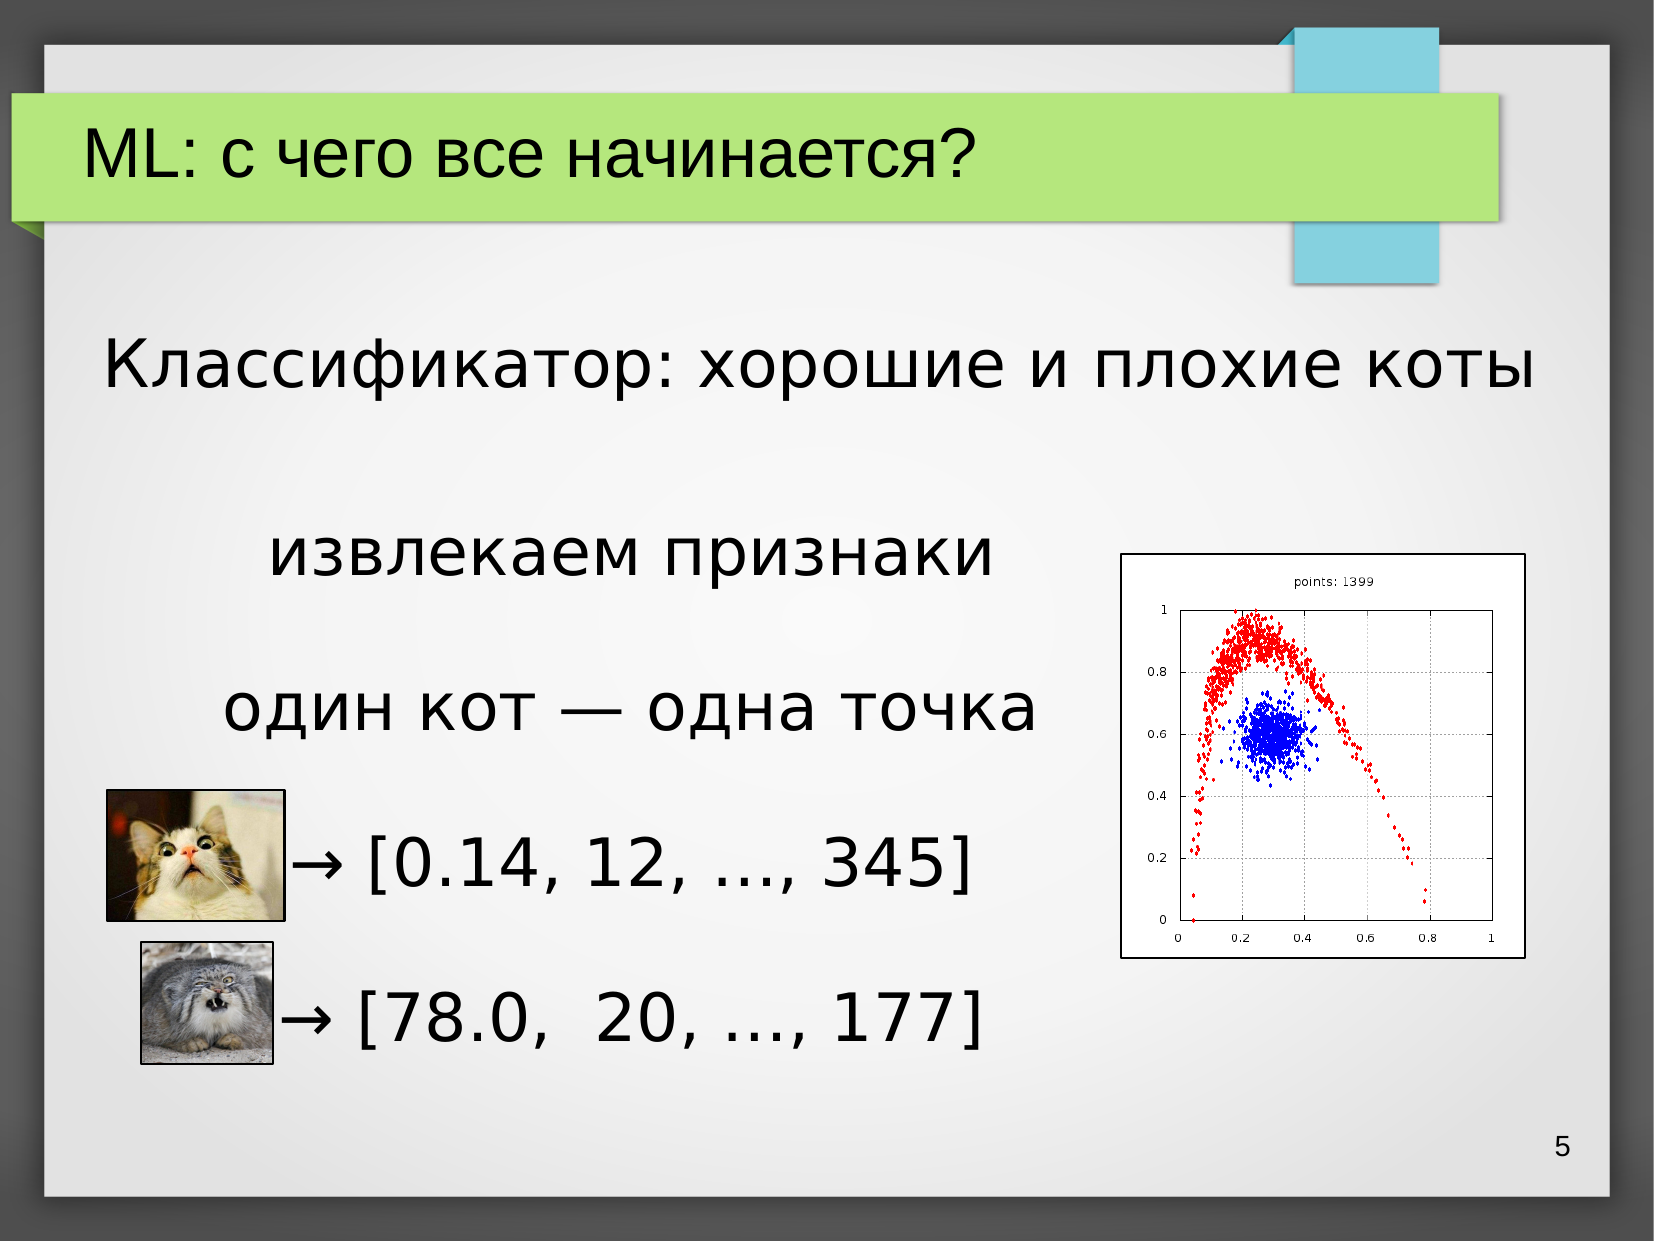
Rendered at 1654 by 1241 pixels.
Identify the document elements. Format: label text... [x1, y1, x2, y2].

subtitle извлекаем признаки один кот — одна точка → [0.14, 12, …, 345] → [78.0, 20, …, 177] [165, 472, 1099, 1099]
title ML: с чего все начинается? [82, 49, 1571, 257]
picture [0, 0, 1654, 1241]
text_box Классификатор: хорошие и плохие коты [47, 307, 1595, 423]
